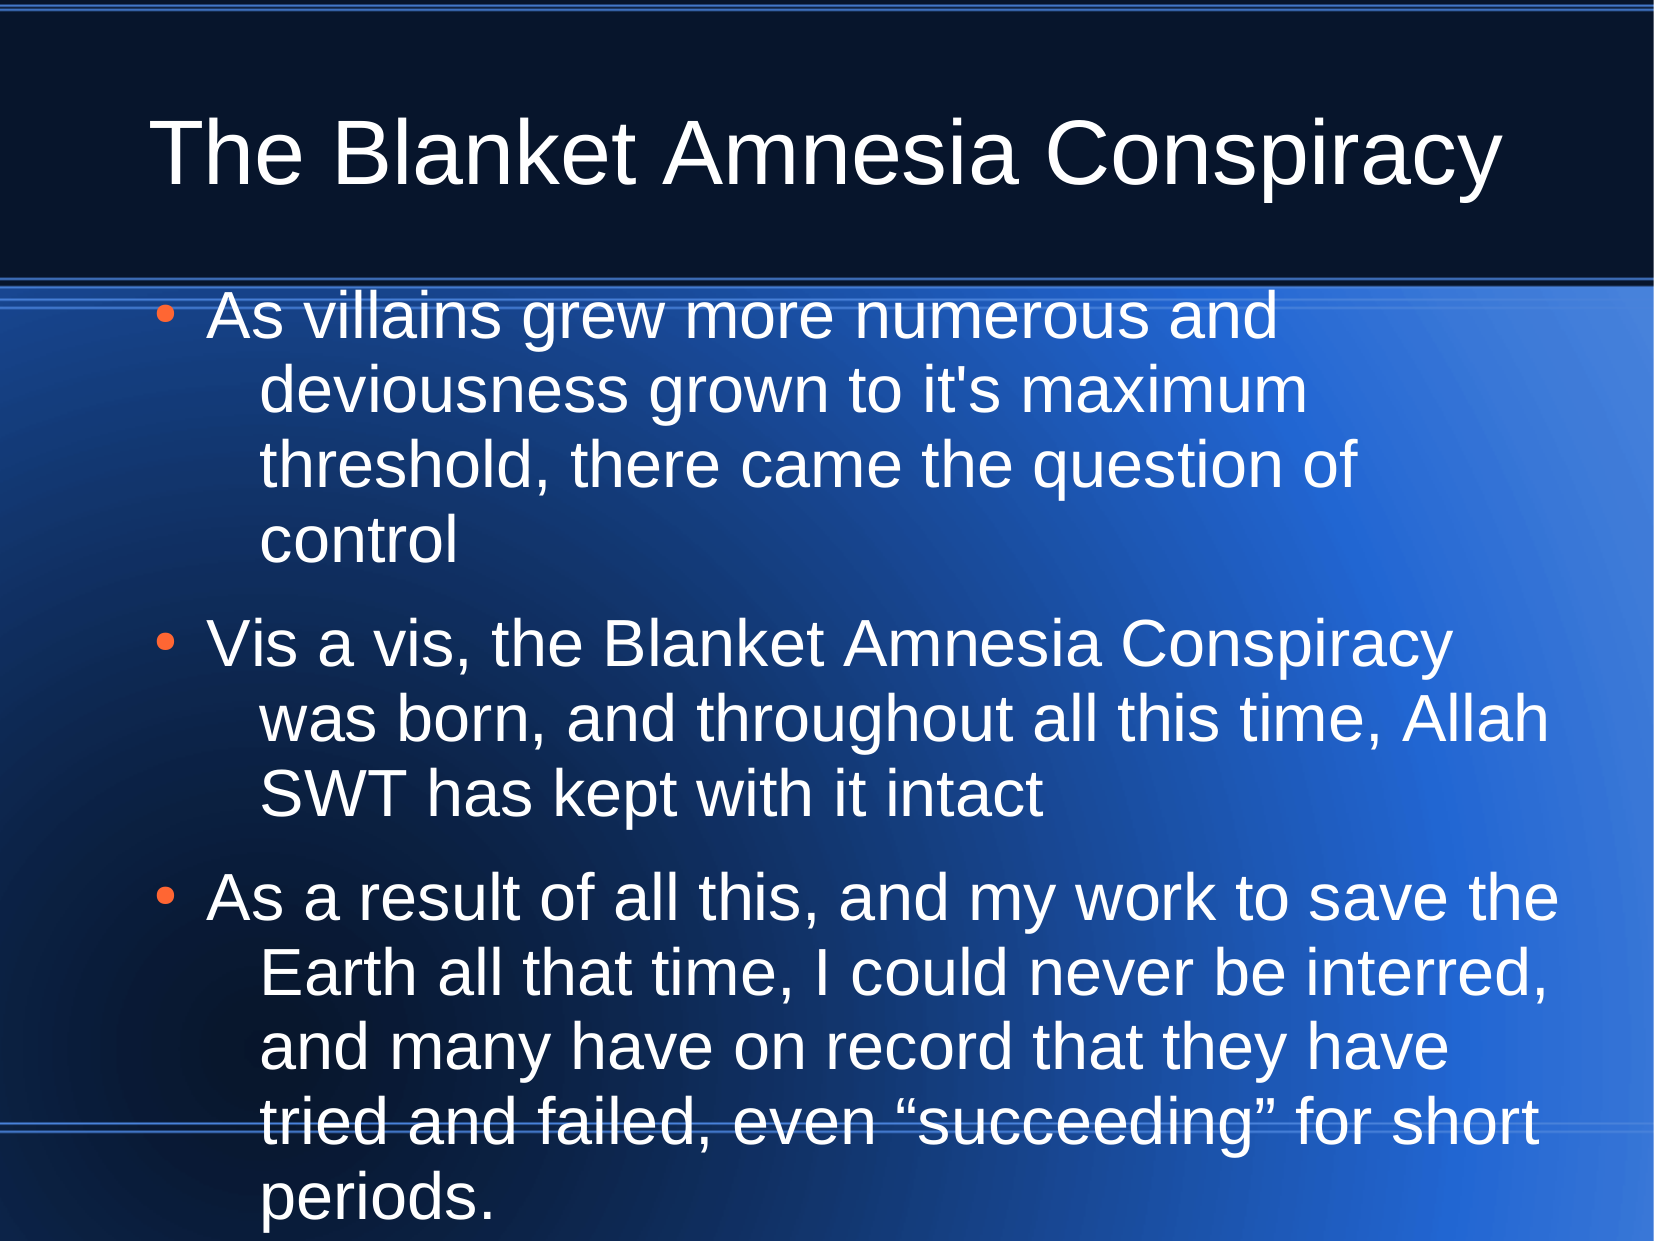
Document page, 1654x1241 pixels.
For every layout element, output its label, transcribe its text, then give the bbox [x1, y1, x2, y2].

title The Blanket Amnesia Conspiracy [82, 49, 1571, 257]
picture [0, 0, 1654, 1241]
list As villains grew more numerous and deviousness grown to it's maximum threshold, there came the question of control Vis a vis, the Blanket Amnesia Conspiracy was born, and throughout all this time, Allah SWT has kept with it intact As a result of all this, and my work to save the Earth all that time, I could never be interred, and many have on record that they have tried and failed, even “succeeding” for short periods. [118, 277, 1571, 1234]
